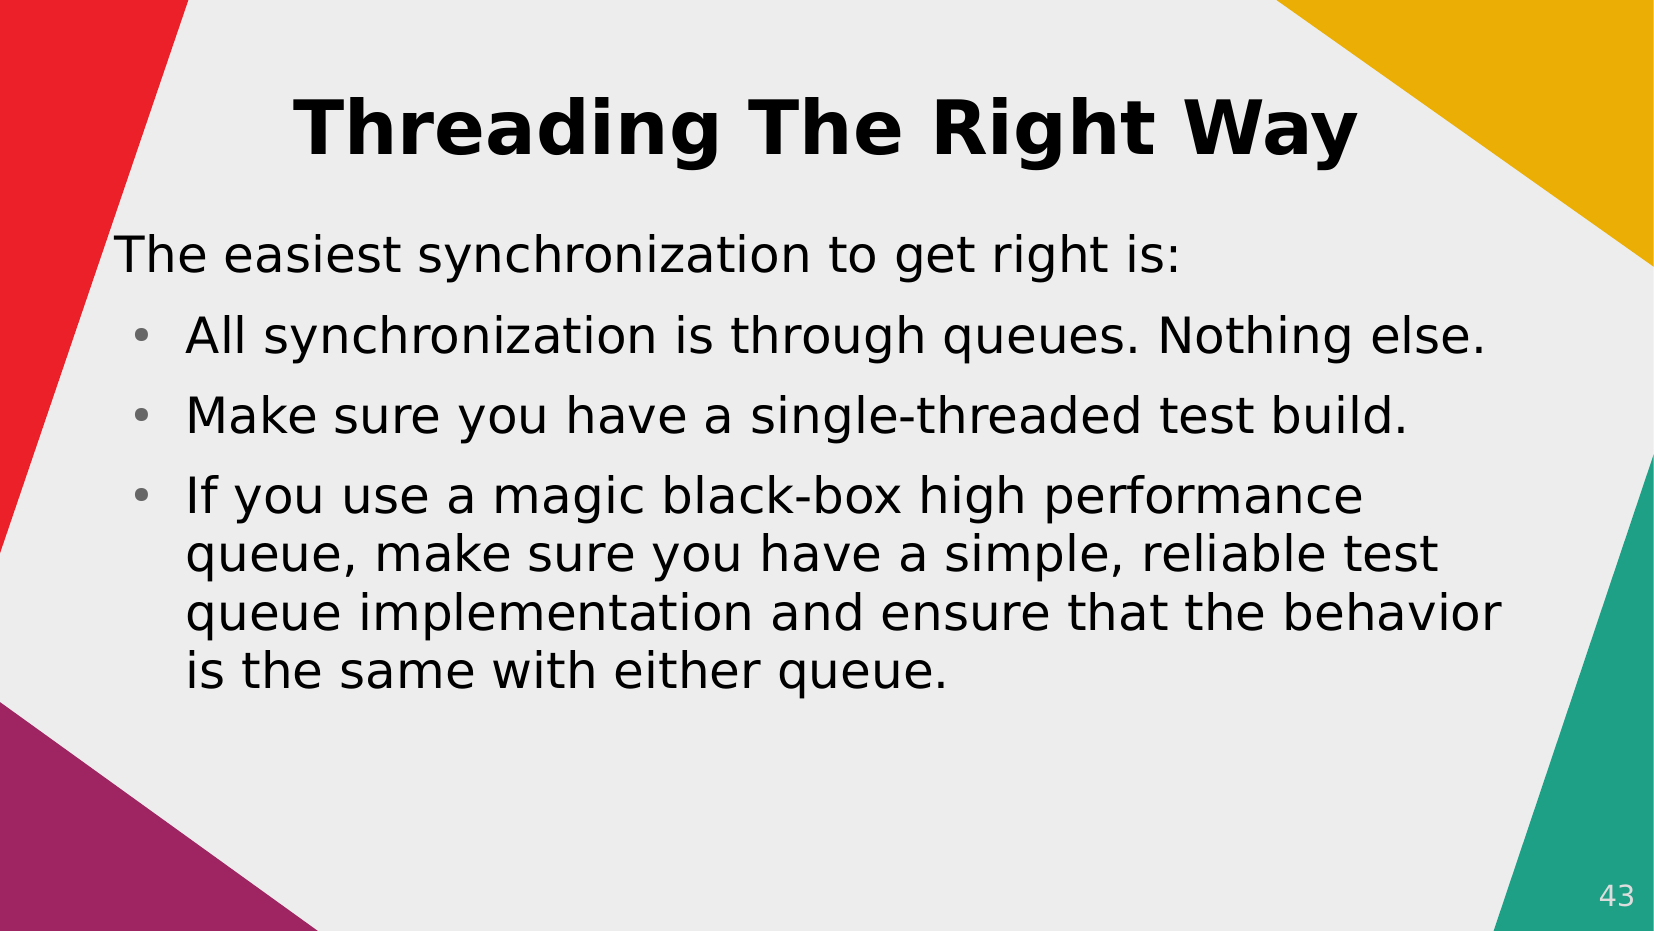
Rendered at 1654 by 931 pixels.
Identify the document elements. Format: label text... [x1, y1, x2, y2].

list The easiest synchronization to get right is: All synchronization is through queues. Nothing else. Make sure you have a single-threaded test build. If you use a magic black-box high performance queue, make sure you have a simple, reliable test queue implementation and ensure that the behavior is the same with either queue. [114, 226, 1539, 775]
title Threading The Right Way [114, 54, 1539, 203]
